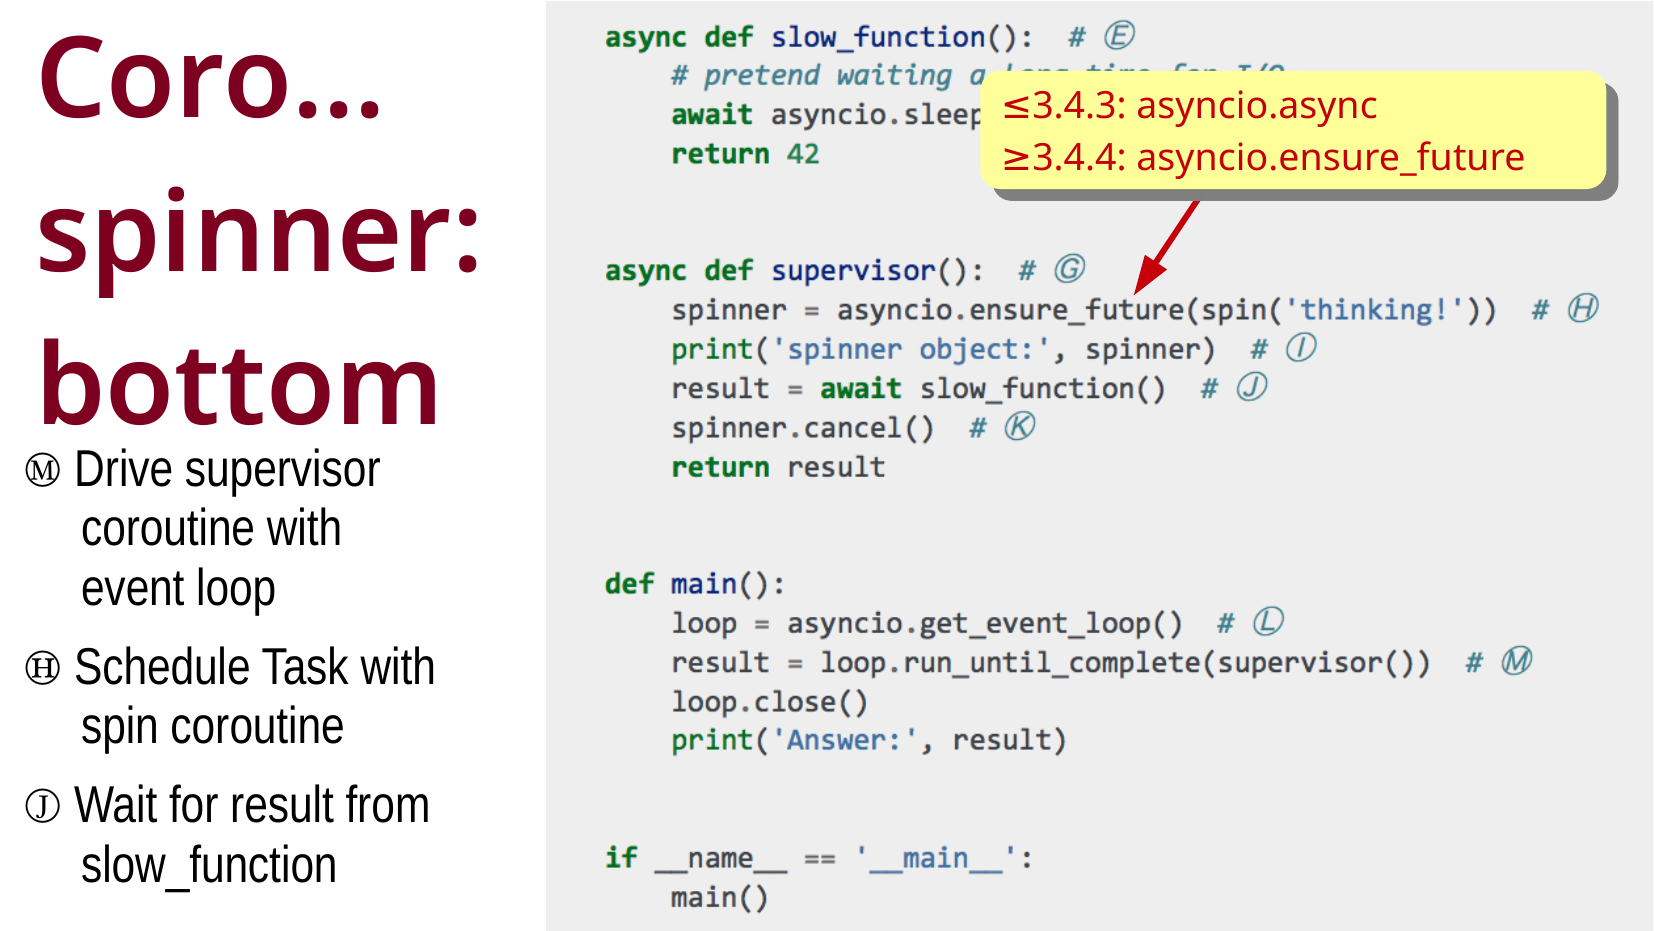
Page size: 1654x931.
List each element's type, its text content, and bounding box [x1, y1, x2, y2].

list Ⓜ Drive supervisor coroutine with event loop Ⓗ Schedule Task with spin coroutine Ⓙ Wait for result from slow_function [23, 437, 497, 899]
title Coro... spinner: bottom [35, 59, 1571, 396]
picture [546, 1, 1654, 931]
text_box ≤3.4.3: asyncio.async ≥3.4.4: asyncio.ensure_future [980, 70, 1607, 190]
